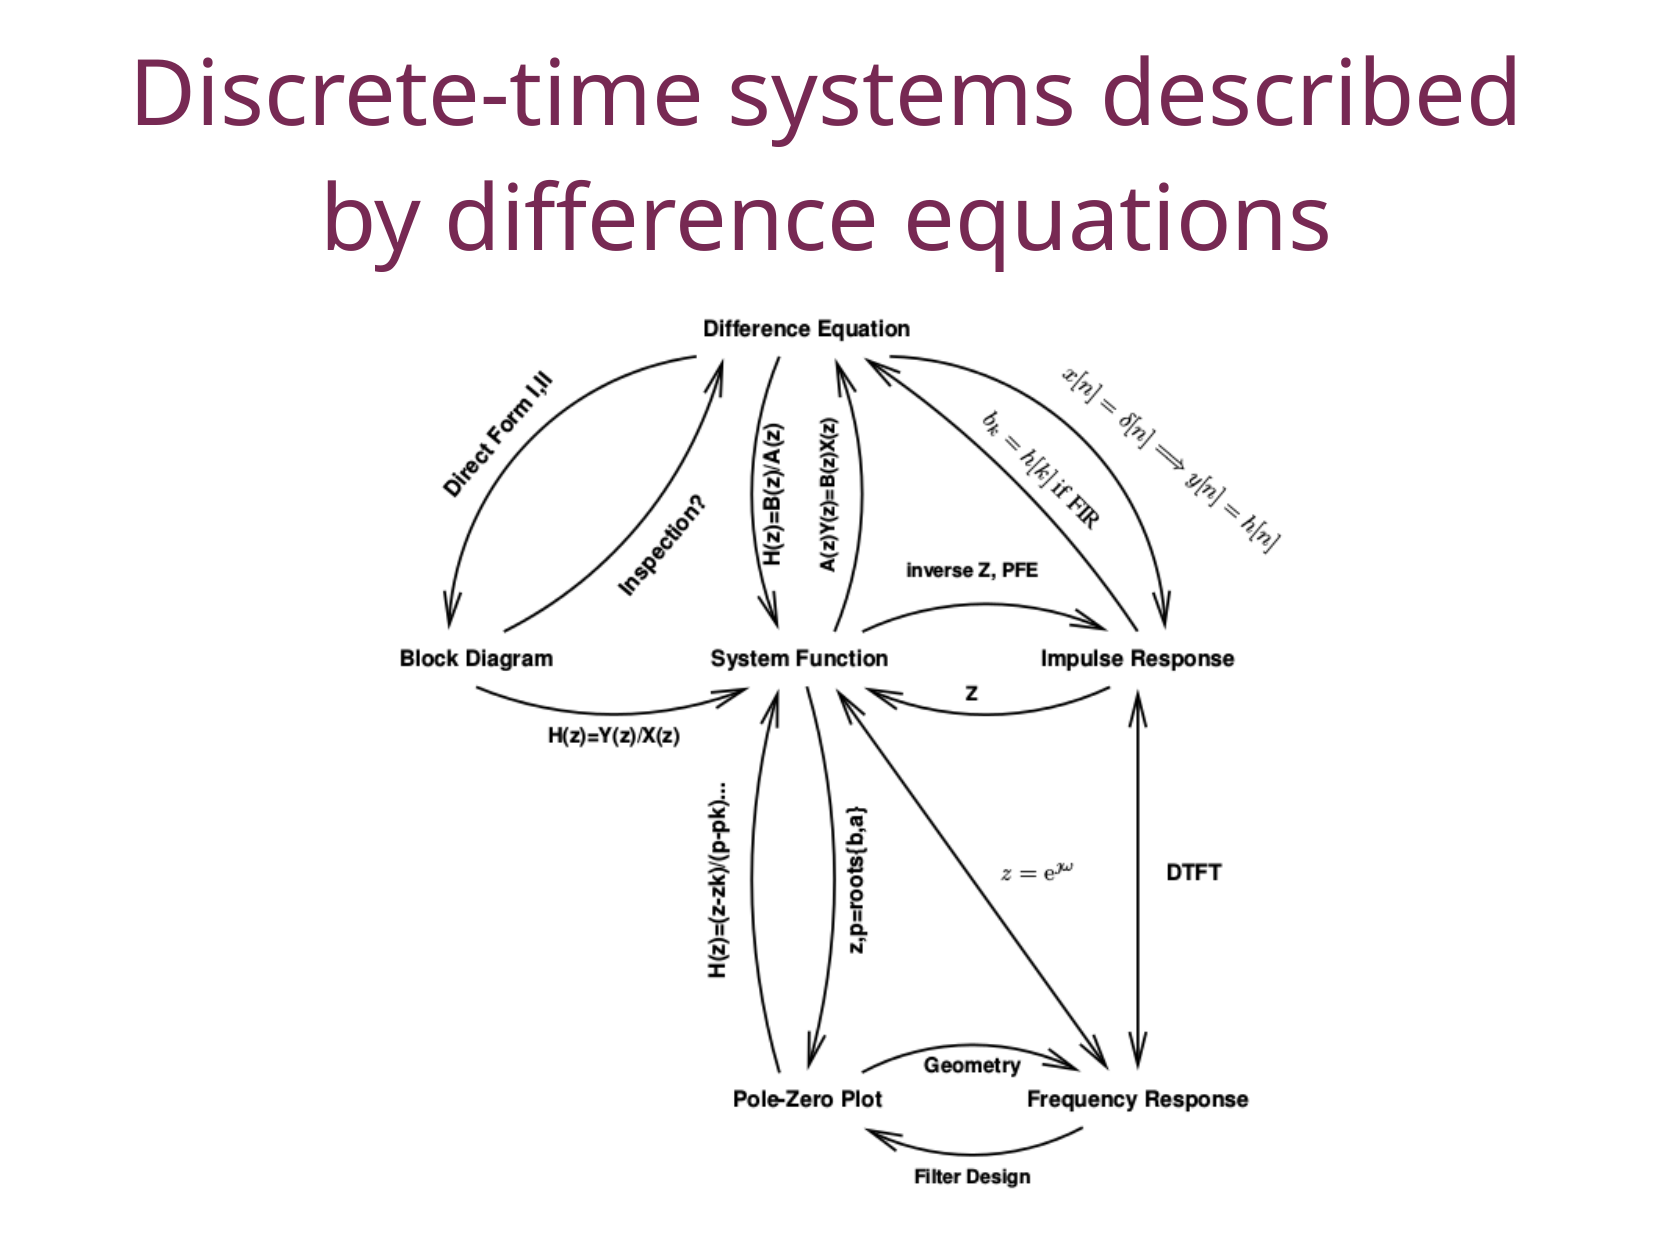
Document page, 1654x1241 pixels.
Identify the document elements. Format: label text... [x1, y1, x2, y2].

picture [348, 310, 1359, 1193]
title Discrete-time systems described by difference equations [82, 42, 1571, 264]
